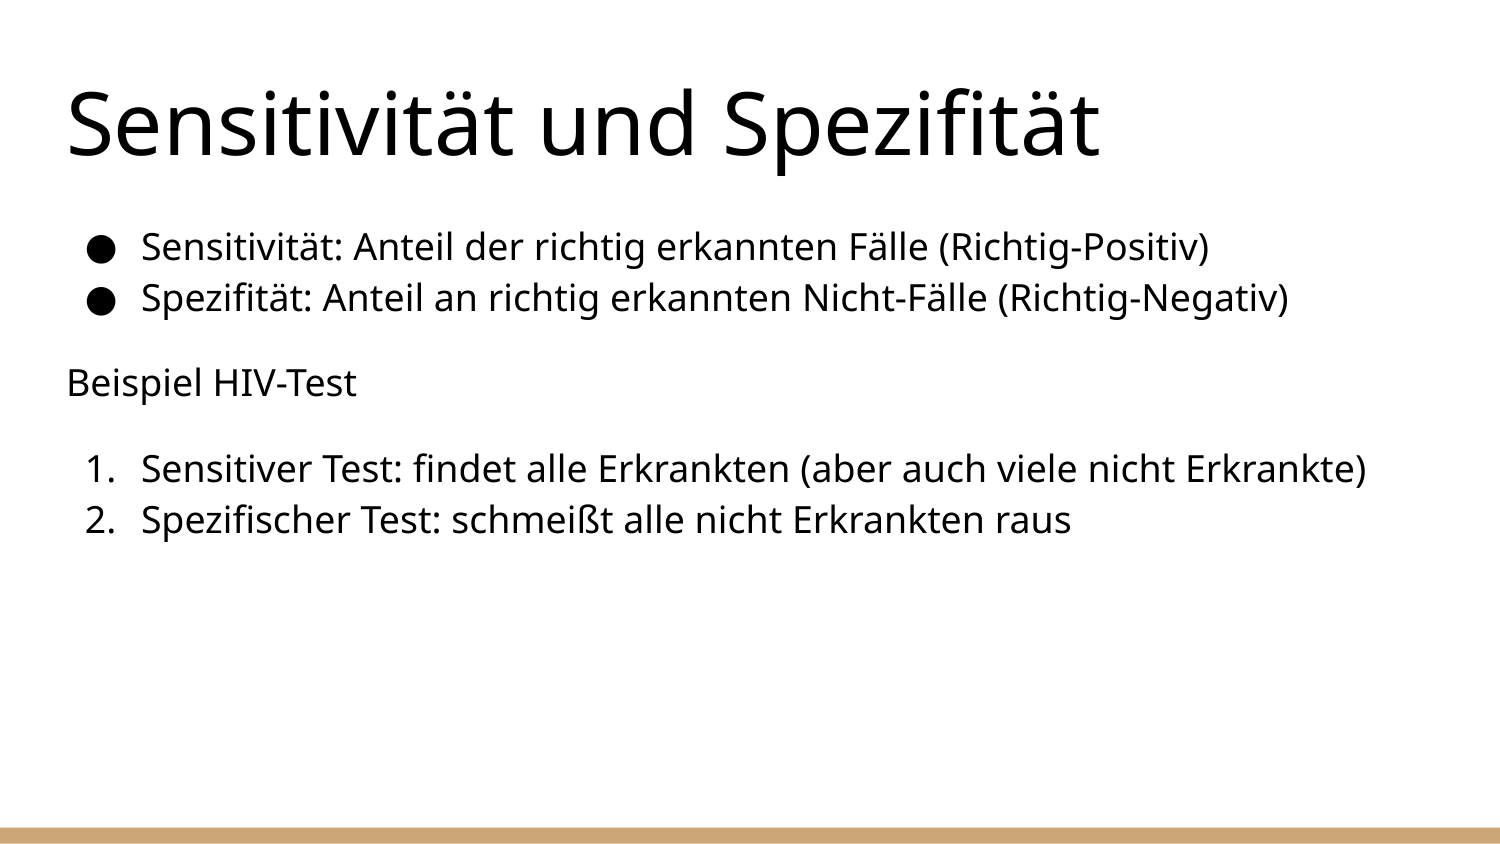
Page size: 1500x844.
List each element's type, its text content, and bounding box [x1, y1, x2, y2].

title Sensitivität und Spezifität [51, 51, 1449, 189]
list Sensitivität: Anteil der richtig erkannten Fälle (Richtig-Positiv) Spezifität: Anteil an richtig erkannten Nicht-Fälle (Richtig-Negativ) Beispiel HIV-Test Sensitiver Test: findet alle Erkrankten (aber auch viele nicht Erkrankte) Spezifischer Test: schmeißt alle nicht Erkrankten raus [51, 200, 1449, 752]
